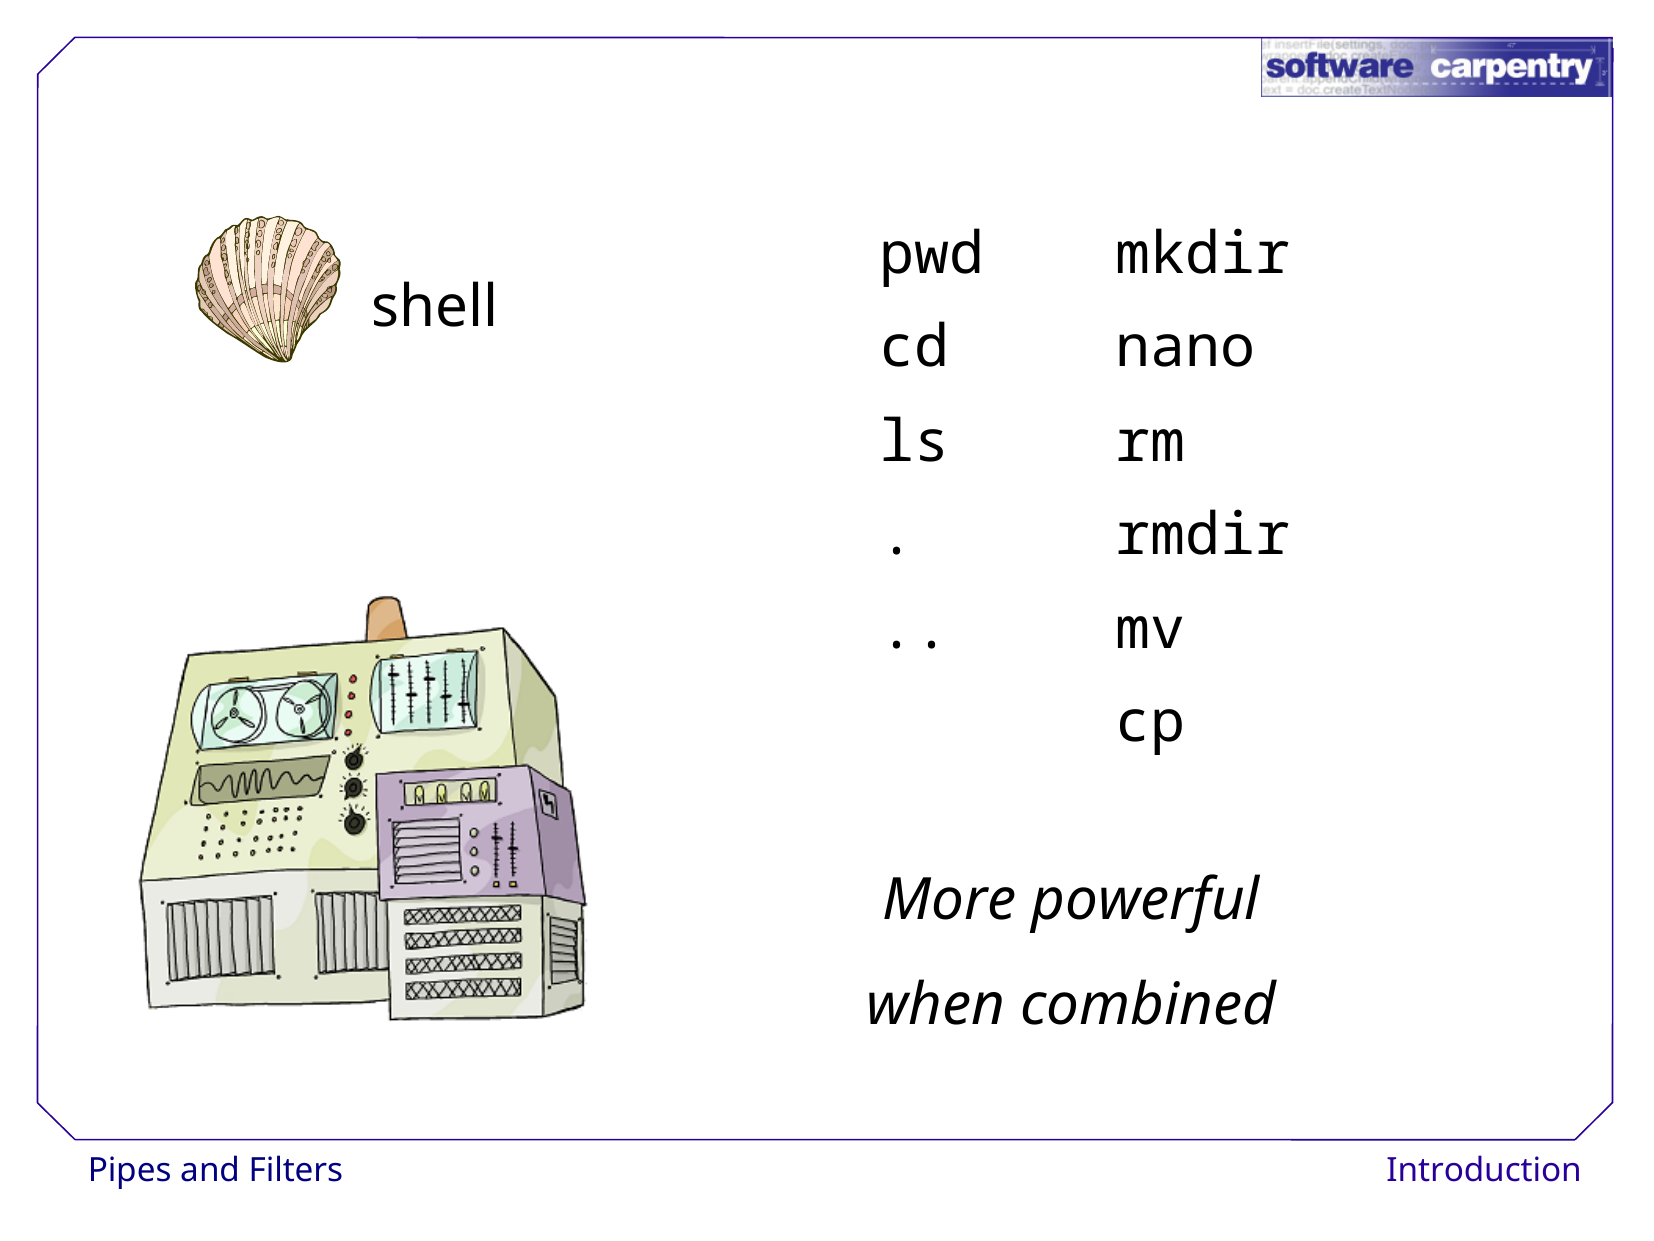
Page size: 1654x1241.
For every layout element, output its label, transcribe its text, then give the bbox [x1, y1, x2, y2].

picture [1261, 39, 1613, 97]
table_cell rmdir [1101, 495, 1363, 589]
table_cell nano [1101, 307, 1363, 401]
table_header mkdir [1101, 214, 1363, 307]
table_cell [865, 682, 1101, 776]
table_cell rm [1101, 401, 1363, 495]
picture [89, 548, 647, 1055]
table_cell .. [865, 589, 1101, 682]
picture [193, 213, 343, 367]
text_box shell [343, 225, 588, 347]
table_cell mv [1101, 589, 1363, 682]
text_box More powerful when combined [776, 818, 1366, 1045]
table_cell . [865, 495, 1101, 589]
table_header pwd [865, 214, 1101, 307]
table_cell ls [865, 401, 1101, 495]
table_cell cp [1101, 682, 1363, 776]
table_cell cd [865, 307, 1101, 401]
